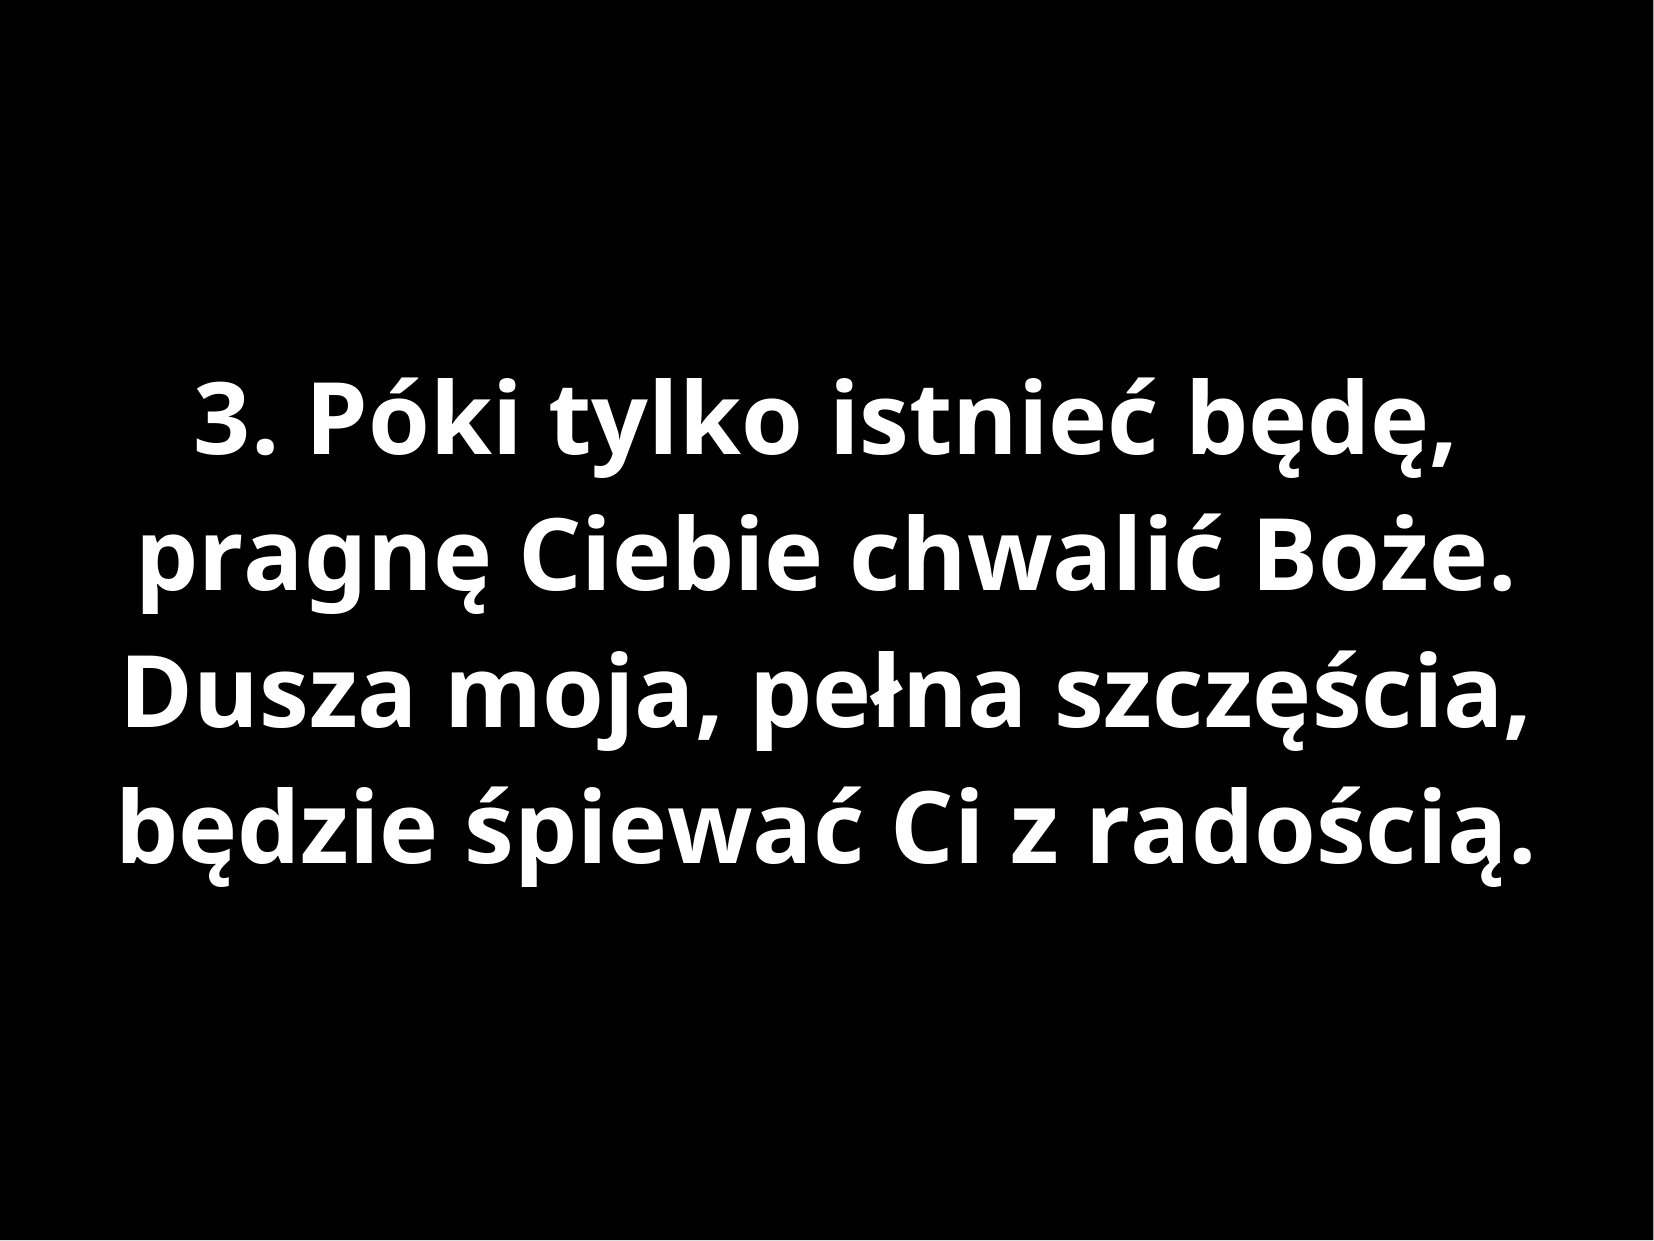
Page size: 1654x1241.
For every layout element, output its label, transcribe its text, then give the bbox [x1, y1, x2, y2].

title 3. Póki tylko istnieć będę, pragnę Ciebie chwalić Boże. Dusza moja, pełna szczęścia, będzie śpiewać Ci z radością. [0, 0, 1654, 1241]
